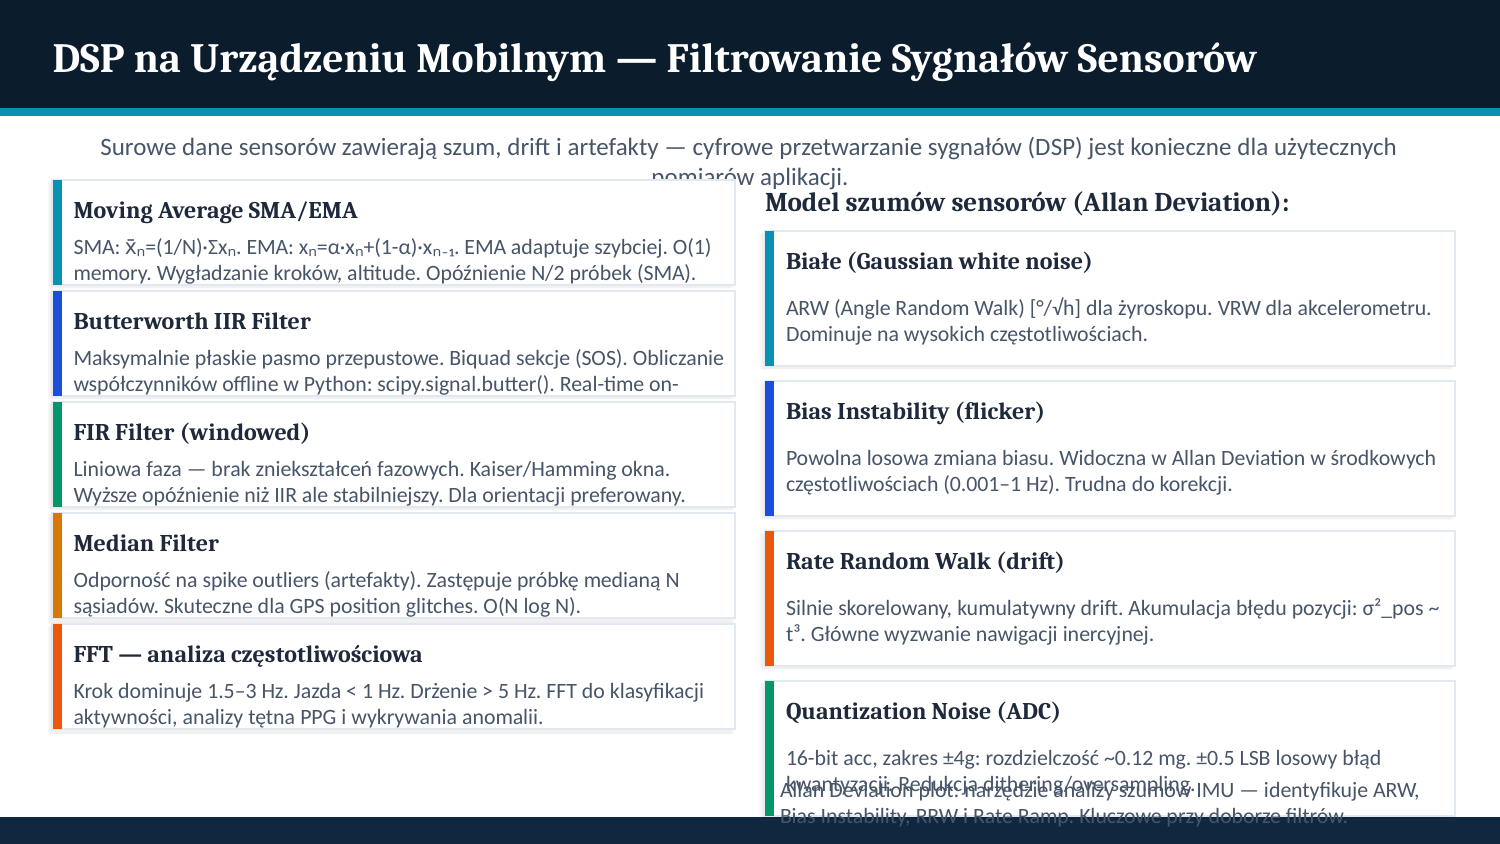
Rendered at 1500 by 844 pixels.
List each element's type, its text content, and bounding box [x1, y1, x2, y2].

text_box Odporność na spike outliers (artefakty). Zastępuje próbkę medianą N sąsiadów. Skuteczne dla GPS position glitches. O(N log N). [73, 565, 726, 608]
text_box [52, 180, 735, 285]
text_box Median Filter [73, 522, 726, 561]
text_box Moving Average SMA/EMA [73, 189, 726, 228]
text_box Rate Random Walk (drift) [786, 540, 1446, 579]
text_box Surowe dane sensorów zawierają szum, drift i artefakty — cyfrowe przetwarzanie sygnałów (DSP) jest konieczne dla użytecznych pomiarów aplikacji. [53, 123, 1448, 171]
text_box SMA: x̄ₙ=(1/N)·Σxₙ. EMA: xₙ=α·xₙ+(1-α)·xₙ₋₁. EMA adaptuje szybciej. O(1) memory. Wygładzanie kroków, altitude. Opóźnienie N/2 próbek (SMA). [73, 232, 726, 274]
text_box [52, 291, 735, 396]
text_box [52, 624, 735, 729]
text_box DSP na Urządzeniu Mobilnym — Filtrowanie Sygnałów Sensorów [53, 9, 1448, 102]
text_box Bias Instability (flicker) [786, 390, 1446, 429]
text_box [765, 231, 1455, 366]
text_box Butterworth IIR Filter [73, 300, 726, 339]
text_box [52, 513, 735, 618]
text_box Krok dominuje 1.5–3 Hz. Jazda < 1 Hz. Drżenie > 5 Hz. FFT do klasyfikacji aktywności, analizy tętna PPG i wykrywania anomalii. [73, 676, 726, 718]
text_box [765, 681, 1455, 768]
text_box [765, 381, 1455, 516]
text_box Powolna losowa zmiana biasu. Widoczna w Allan Deviation w środkowych częstotliwościach (0.001–1 Hz). Trudna do korekcji. [786, 433, 1446, 506]
text_box Model szumów sensorów (Allan Deviation): [765, 180, 1455, 222]
text_box Allan Deviation plot: narzędzie analizy szumów IMU — identyfikuje ARW, Bias Instability, RRW i Rate Ramp. Kluczowe przy doborze filtrów. [765, 768, 1455, 807]
text_box [52, 402, 735, 507]
text_box ARW (Angle Random Walk) [°/√h] dla żyroskopu. VRW dla akcelerometru. Dominuje na wysokich częstotliwościach. [786, 283, 1446, 356]
text_box Silnie skorelowany, kumulatywny drift. Akumulacja błędu pozycji: σ²_pos ~ t³. Główne wyzwanie nawigacji inercyjnej. [786, 583, 1446, 656]
text_box [765, 531, 1455, 666]
text_box [0, 817, 1500, 844]
text_box [765, 807, 1455, 816]
text_box FIR Filter (windowed) [73, 411, 726, 450]
text_box Liniowa faza — brak zniekształceń fazowych. Kaiser/Hamming okna. Wyższe opóźnienie niż IIR ale stabilniejszy. Dla orientacji preferowany. [73, 454, 726, 496]
text_box [0, 0, 1500, 116]
text_box Białe (Gaussian white noise) [786, 240, 1446, 279]
text_box FFT — analiza częstotliwościowa [73, 633, 726, 672]
text_box 16-bit acc, zakres ±4g: rozdzielczość ~0.12 mg. ±0.5 LSB losowy błąd kwantyzacji. Redukcja dithering/oversampling. [786, 733, 1446, 768]
text_box Maksymalnie płaskie pasmo przepustowe. Biquad sekcje (SOS). Obliczanie współczynników offline w Python: scipy.signal.butter(). Real-time on-device. [73, 343, 726, 386]
text_box Quantization Noise (ADC) [786, 690, 1446, 729]
